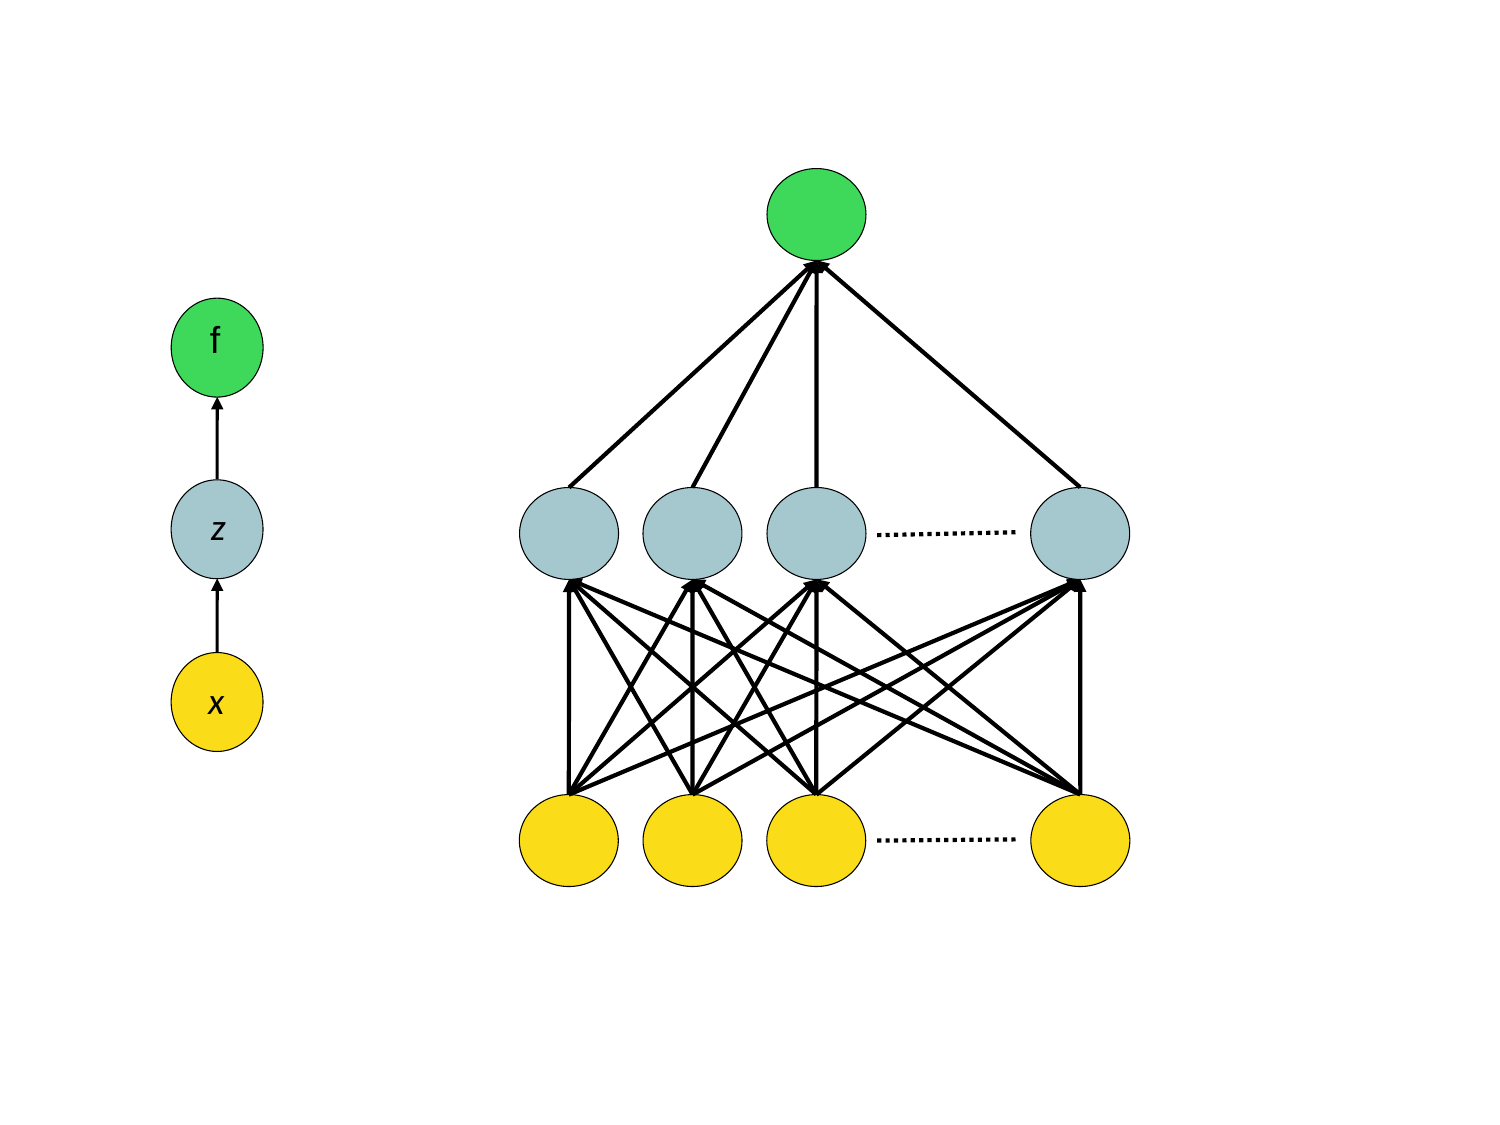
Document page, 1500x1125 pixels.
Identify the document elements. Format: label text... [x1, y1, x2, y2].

text_box [1030, 487, 1130, 580]
text_box [1030, 794, 1130, 887]
text_box [171, 479, 264, 579]
chart [201, 680, 242, 737]
text_box [519, 794, 619, 887]
text_box [767, 168, 866, 261]
chart [204, 506, 242, 563]
text_box [642, 487, 742, 580]
text_box f [171, 298, 264, 398]
text_box [767, 487, 866, 580]
text_box [643, 794, 743, 887]
text_box [171, 652, 264, 752]
text_box [766, 794, 866, 887]
text_box [519, 487, 619, 580]
